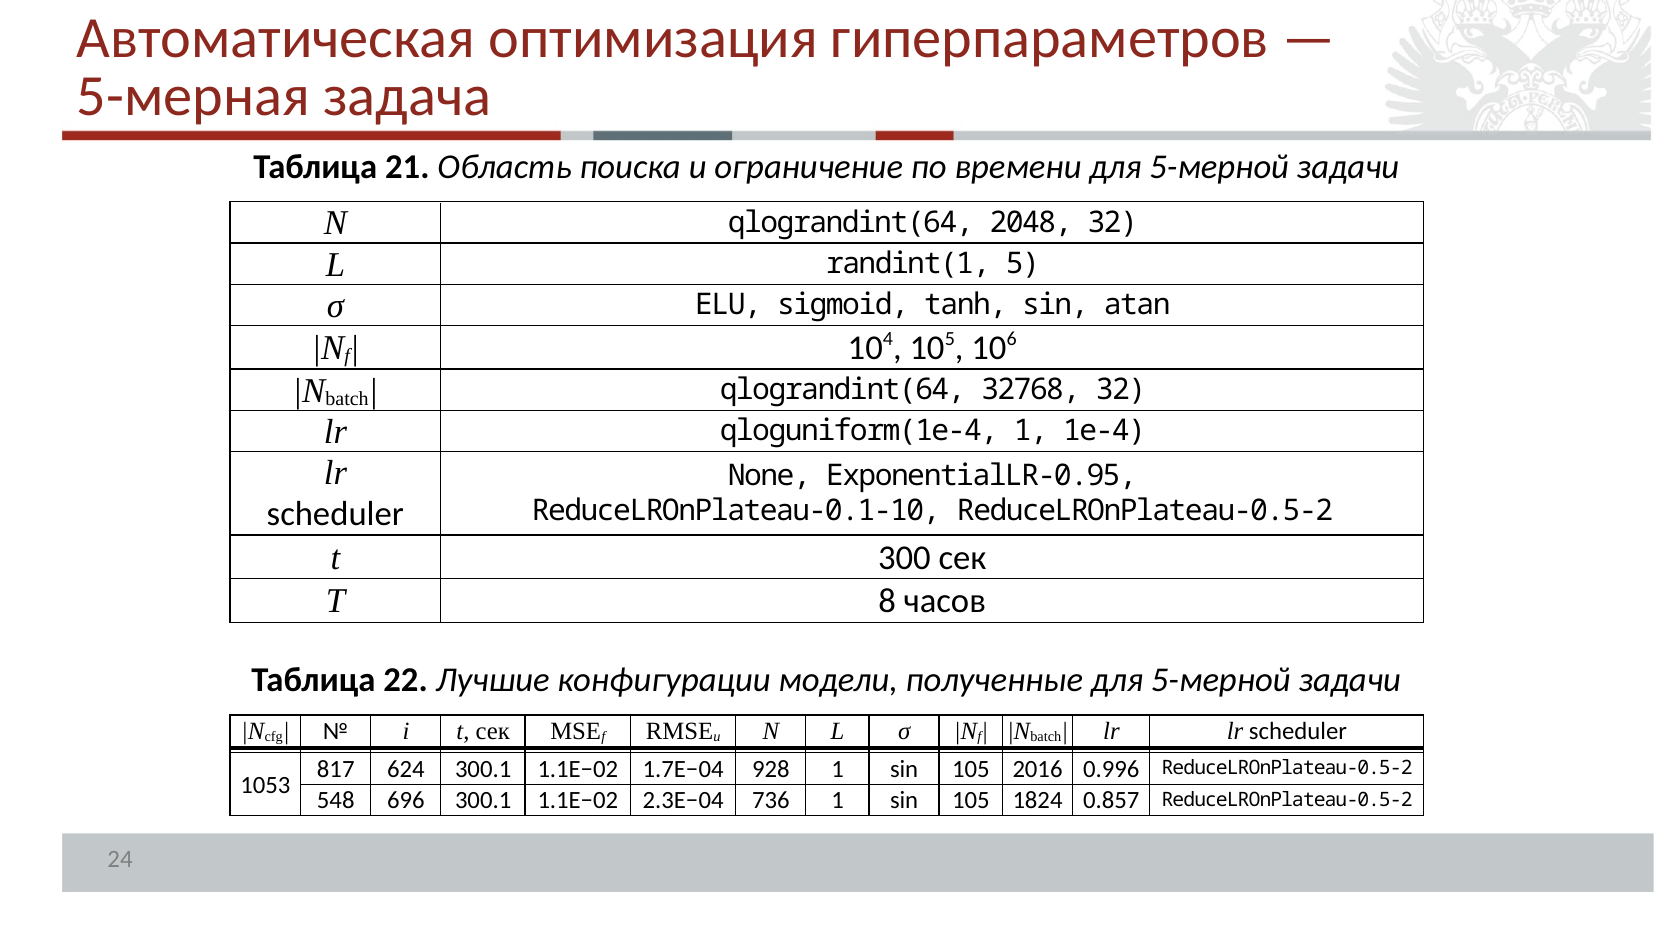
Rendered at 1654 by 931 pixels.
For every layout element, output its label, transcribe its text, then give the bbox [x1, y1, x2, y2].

picture [0, 0, 1654, 931]
title Автоматическая оптимизация гиперпараметров — 5-мерная задача [76, 13, 1565, 131]
